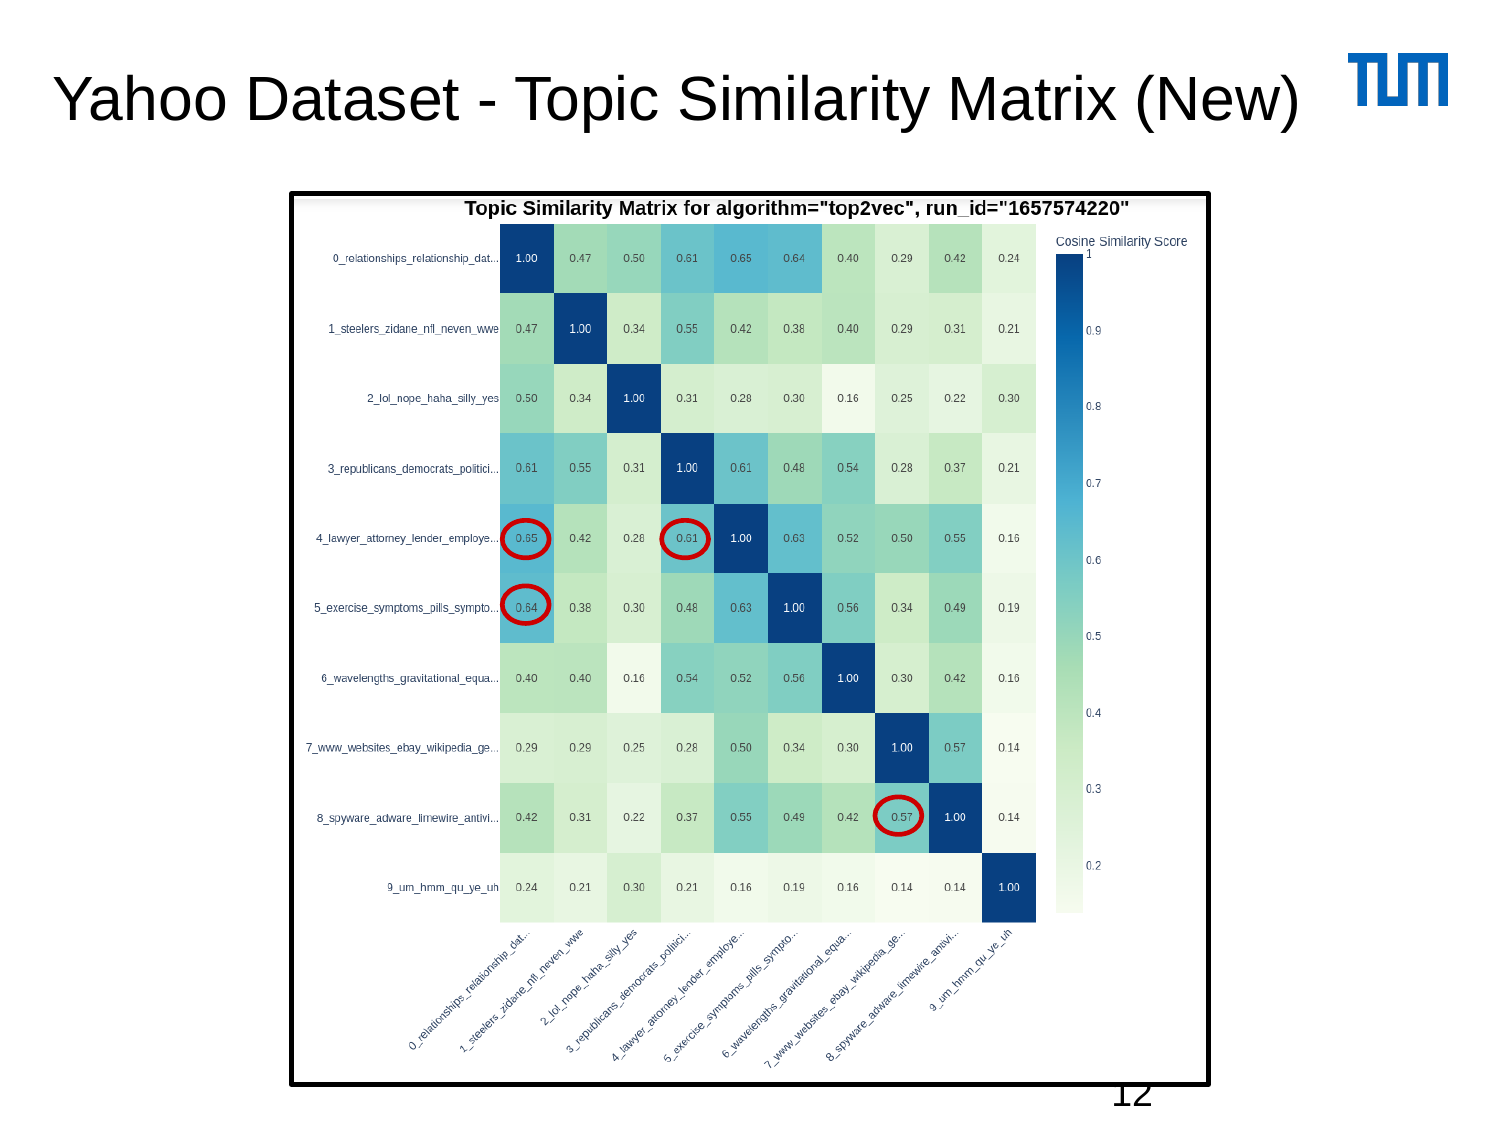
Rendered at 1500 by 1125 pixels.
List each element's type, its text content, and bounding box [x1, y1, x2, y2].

text_box Yahoo Dataset - Topic Similarity Matrix (New) [52, 53, 1448, 122]
picture [293, 196, 1207, 1083]
text_box <number> [1111, 1061, 1448, 1122]
